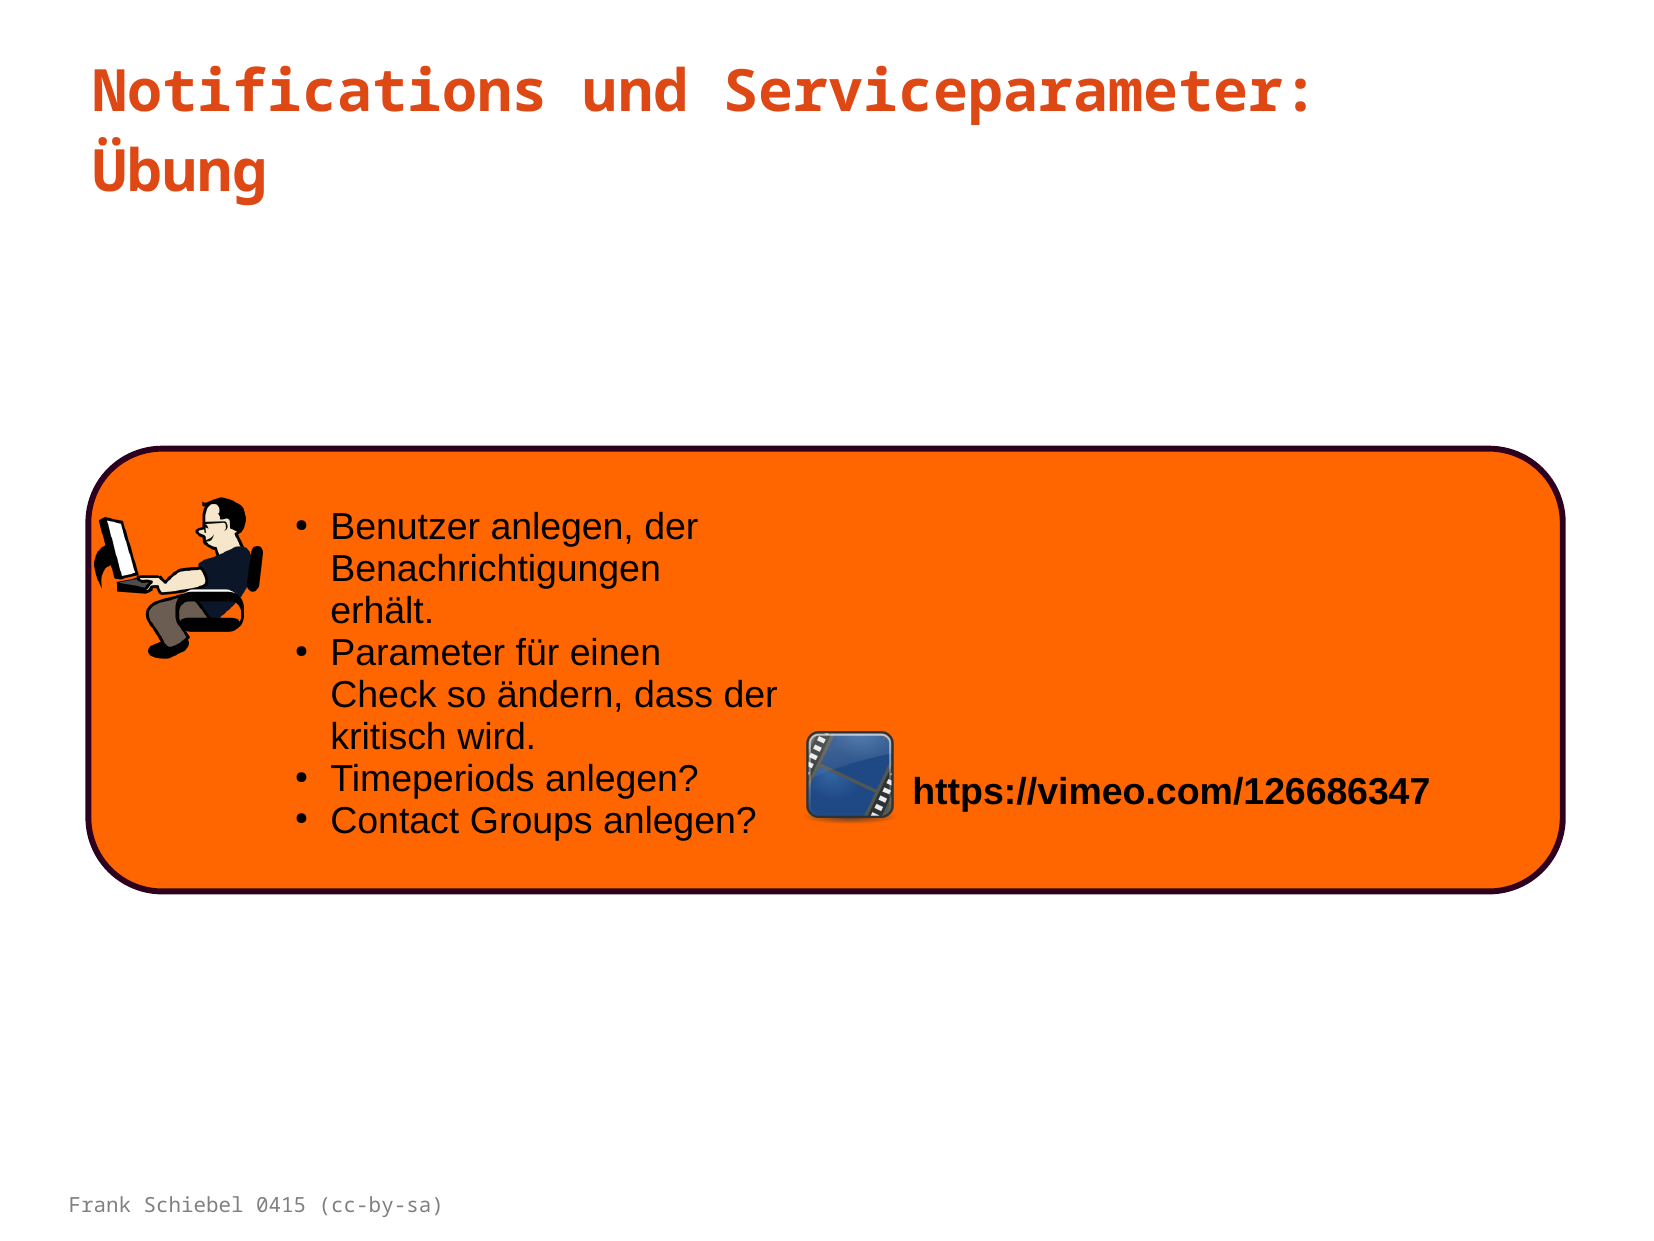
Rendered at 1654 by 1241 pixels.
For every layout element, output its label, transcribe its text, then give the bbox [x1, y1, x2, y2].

text_box [88, 448, 1563, 892]
text_box Notifications und Serviceparameter: Übung [78, 42, 1465, 117]
text_box Benutzer anlegen, der Benachrichtigungen erhält. Parameter für einen Check so ändern, dass der kritisch wird. Timeperiods anlegen? Contact Groups anlegen? [280, 497, 803, 849]
picture [94, 497, 263, 659]
picture [803, 731, 898, 824]
text_box https://vimeo.com/126686347 [898, 762, 1521, 820]
